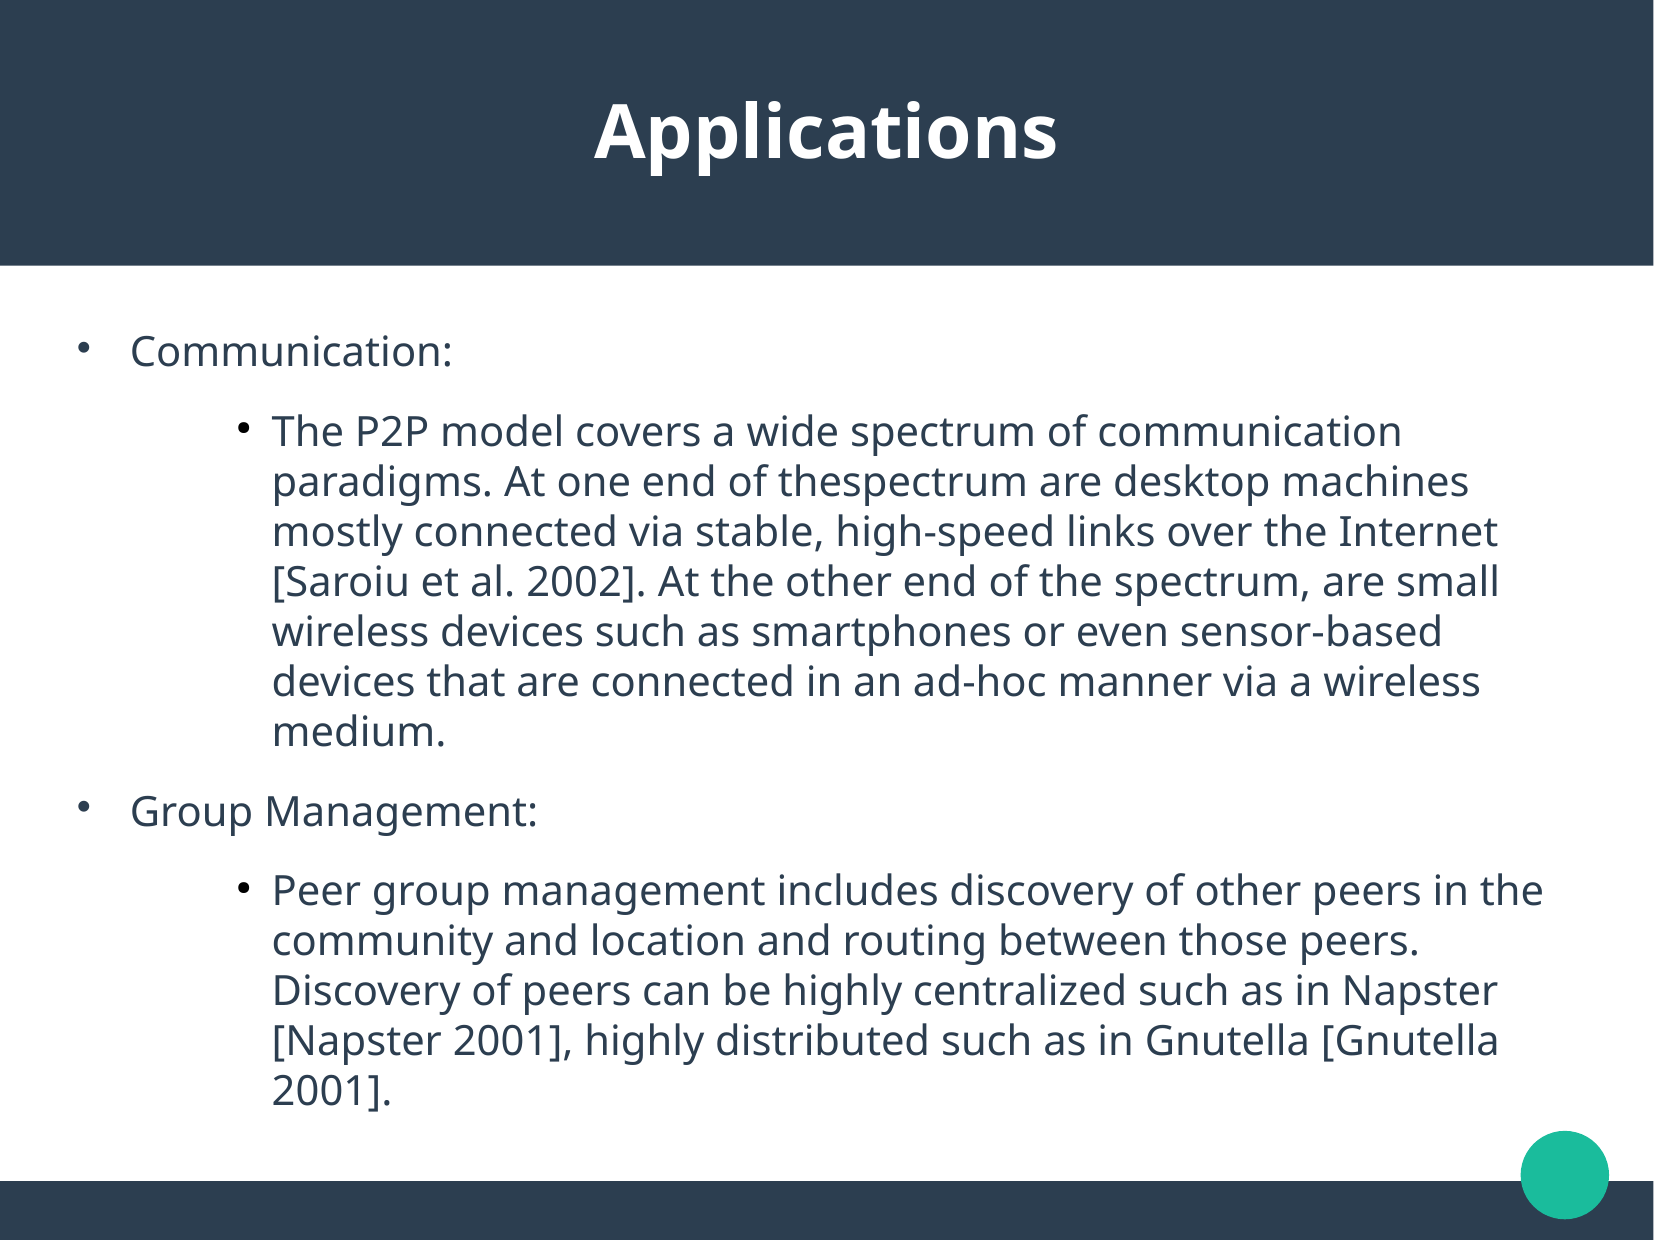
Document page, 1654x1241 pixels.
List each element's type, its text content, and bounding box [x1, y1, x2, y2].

text_box Communication: The P2P model covers a wide spectrum of communication paradigms. At one end of thespectrum are desktop machines mostly connected via stable, high-speed links over the Internet [Saroiu et al. 2002]. At the other end of the spectrum, are small wireless devices such as smartphones or even sensor-based devices that are connected in an ad-hoc manner via a wireless medium. Group Management: Peer group management includes discovery of other peers in the community and location and routing between those peers. Discovery of peers can be highly centralized such as in Napster [Napster 2001], highly distributed such as in Gnutella [Gnutella 2001]. [58, 324, 1595, 1152]
text_box Applications [58, 49, 1595, 207]
